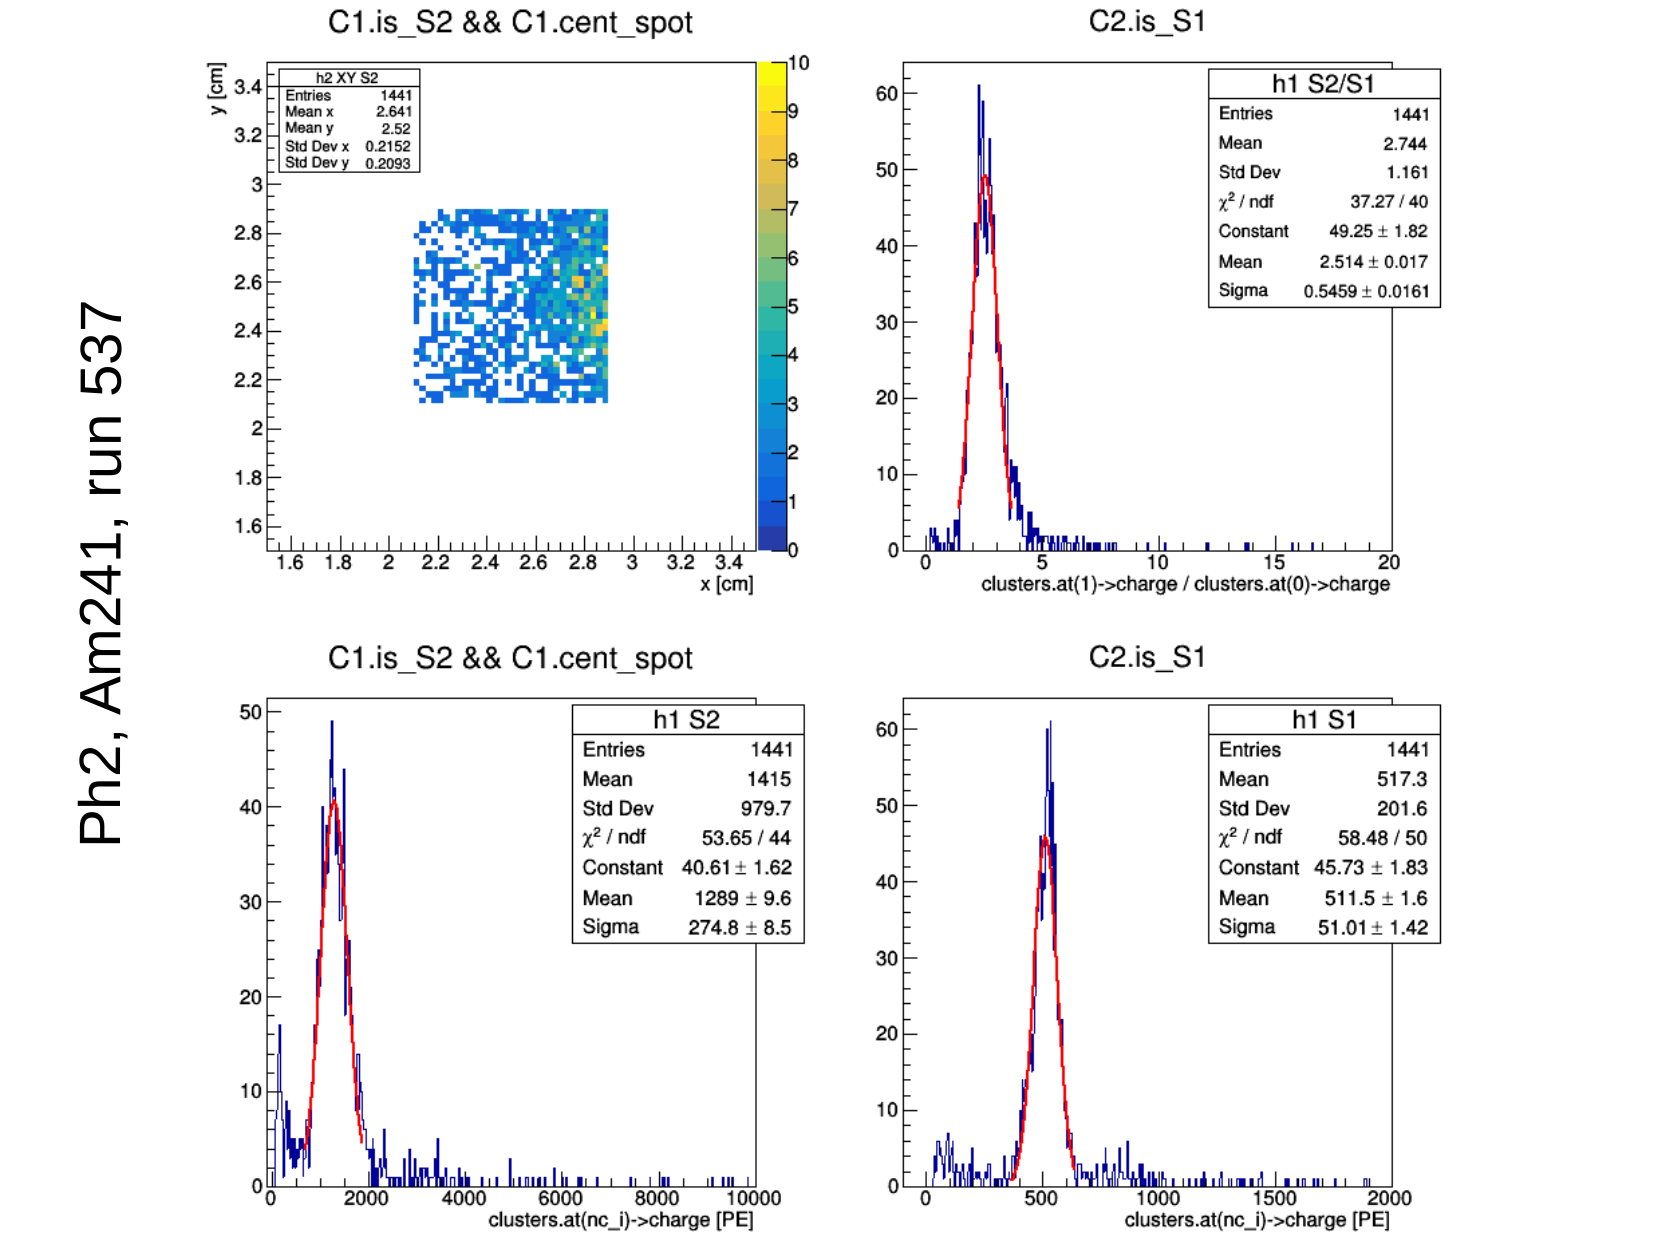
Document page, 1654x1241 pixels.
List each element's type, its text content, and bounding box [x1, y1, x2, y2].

picture [205, 3, 1448, 1241]
text_box Ph2, Am241, run 537 [59, 233, 196, 916]
